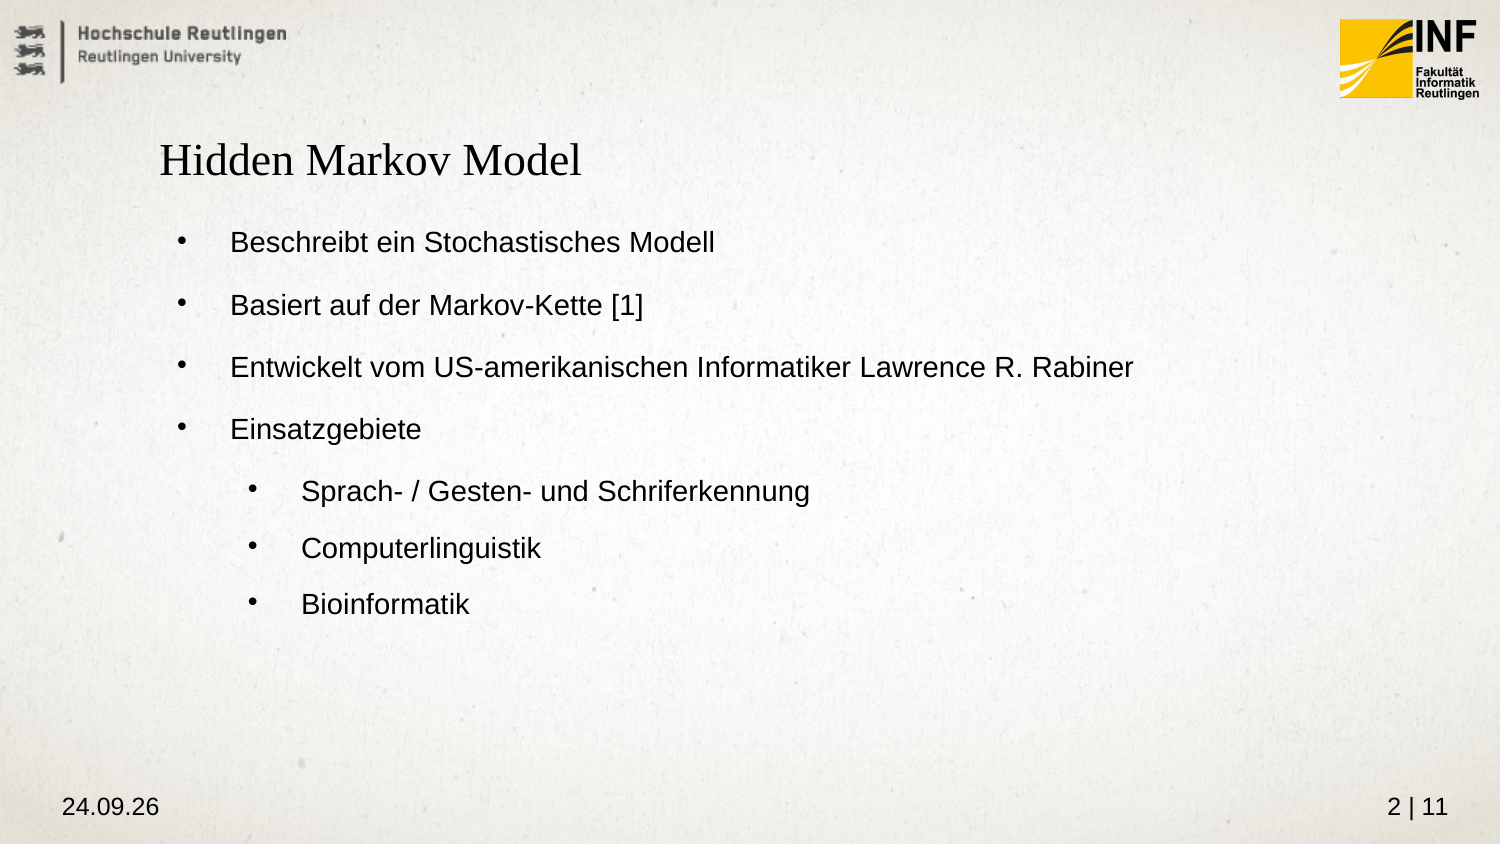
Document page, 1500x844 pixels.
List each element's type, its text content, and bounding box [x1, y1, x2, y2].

picture [0, 0, 1500, 844]
title Hidden Markov Model [159, 129, 1341, 188]
list Beschreibt ein Stochastisches Modell Basiert auf der Markov-Kette [1] Entwickelt vom US-amerikanischen Informatiker Lawrence R. Rabiner Einsatzgebiete Sprach- / Gesten- und Schriferkennung Computerlinguistik Bioinformatik [159, 224, 1341, 732]
